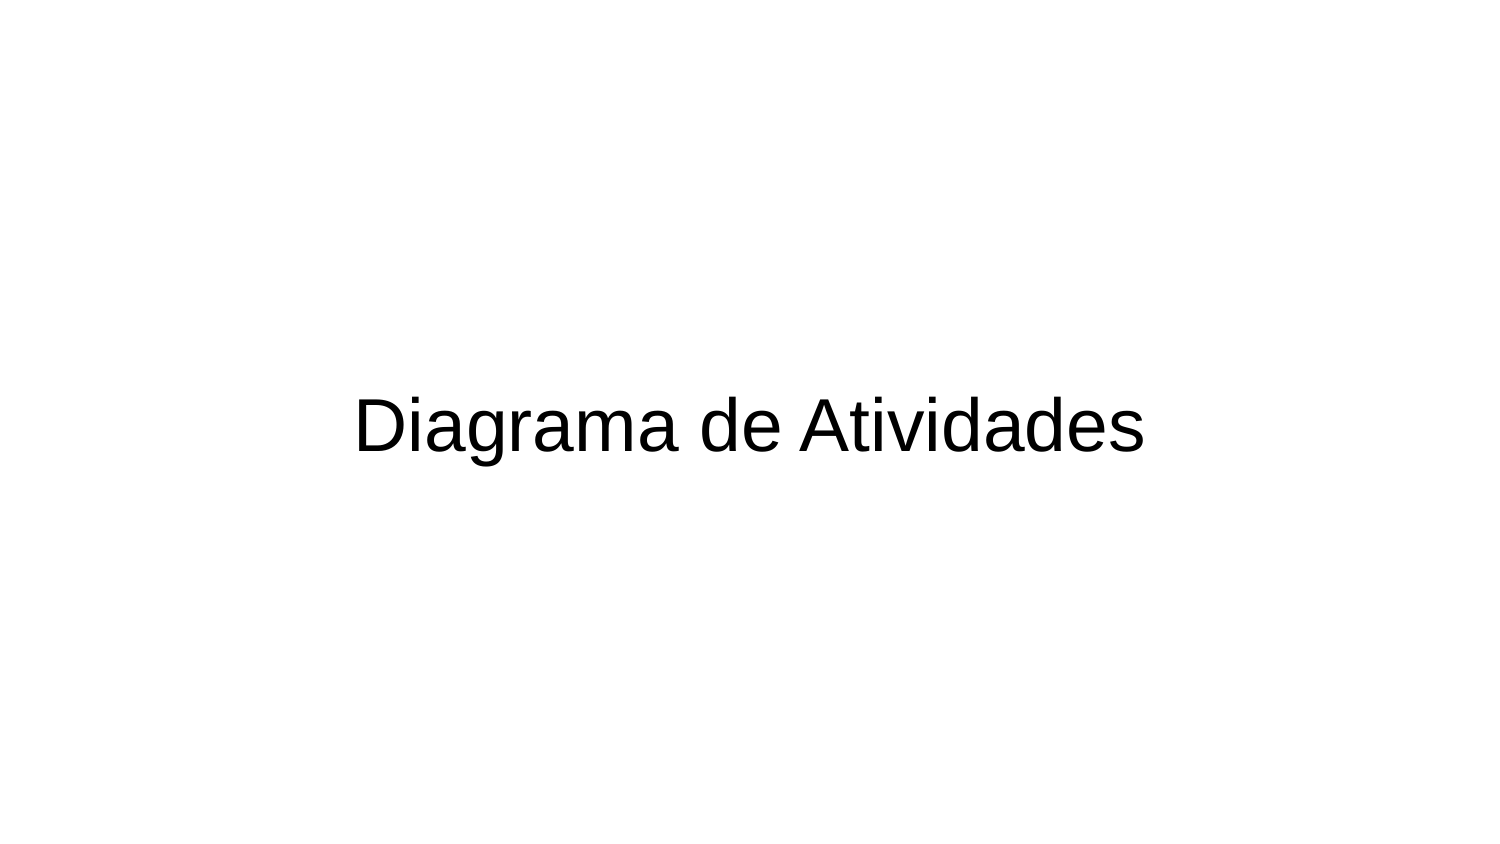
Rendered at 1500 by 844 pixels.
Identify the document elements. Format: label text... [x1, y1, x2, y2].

title Diagrama de Atividades [51, 352, 1449, 491]
